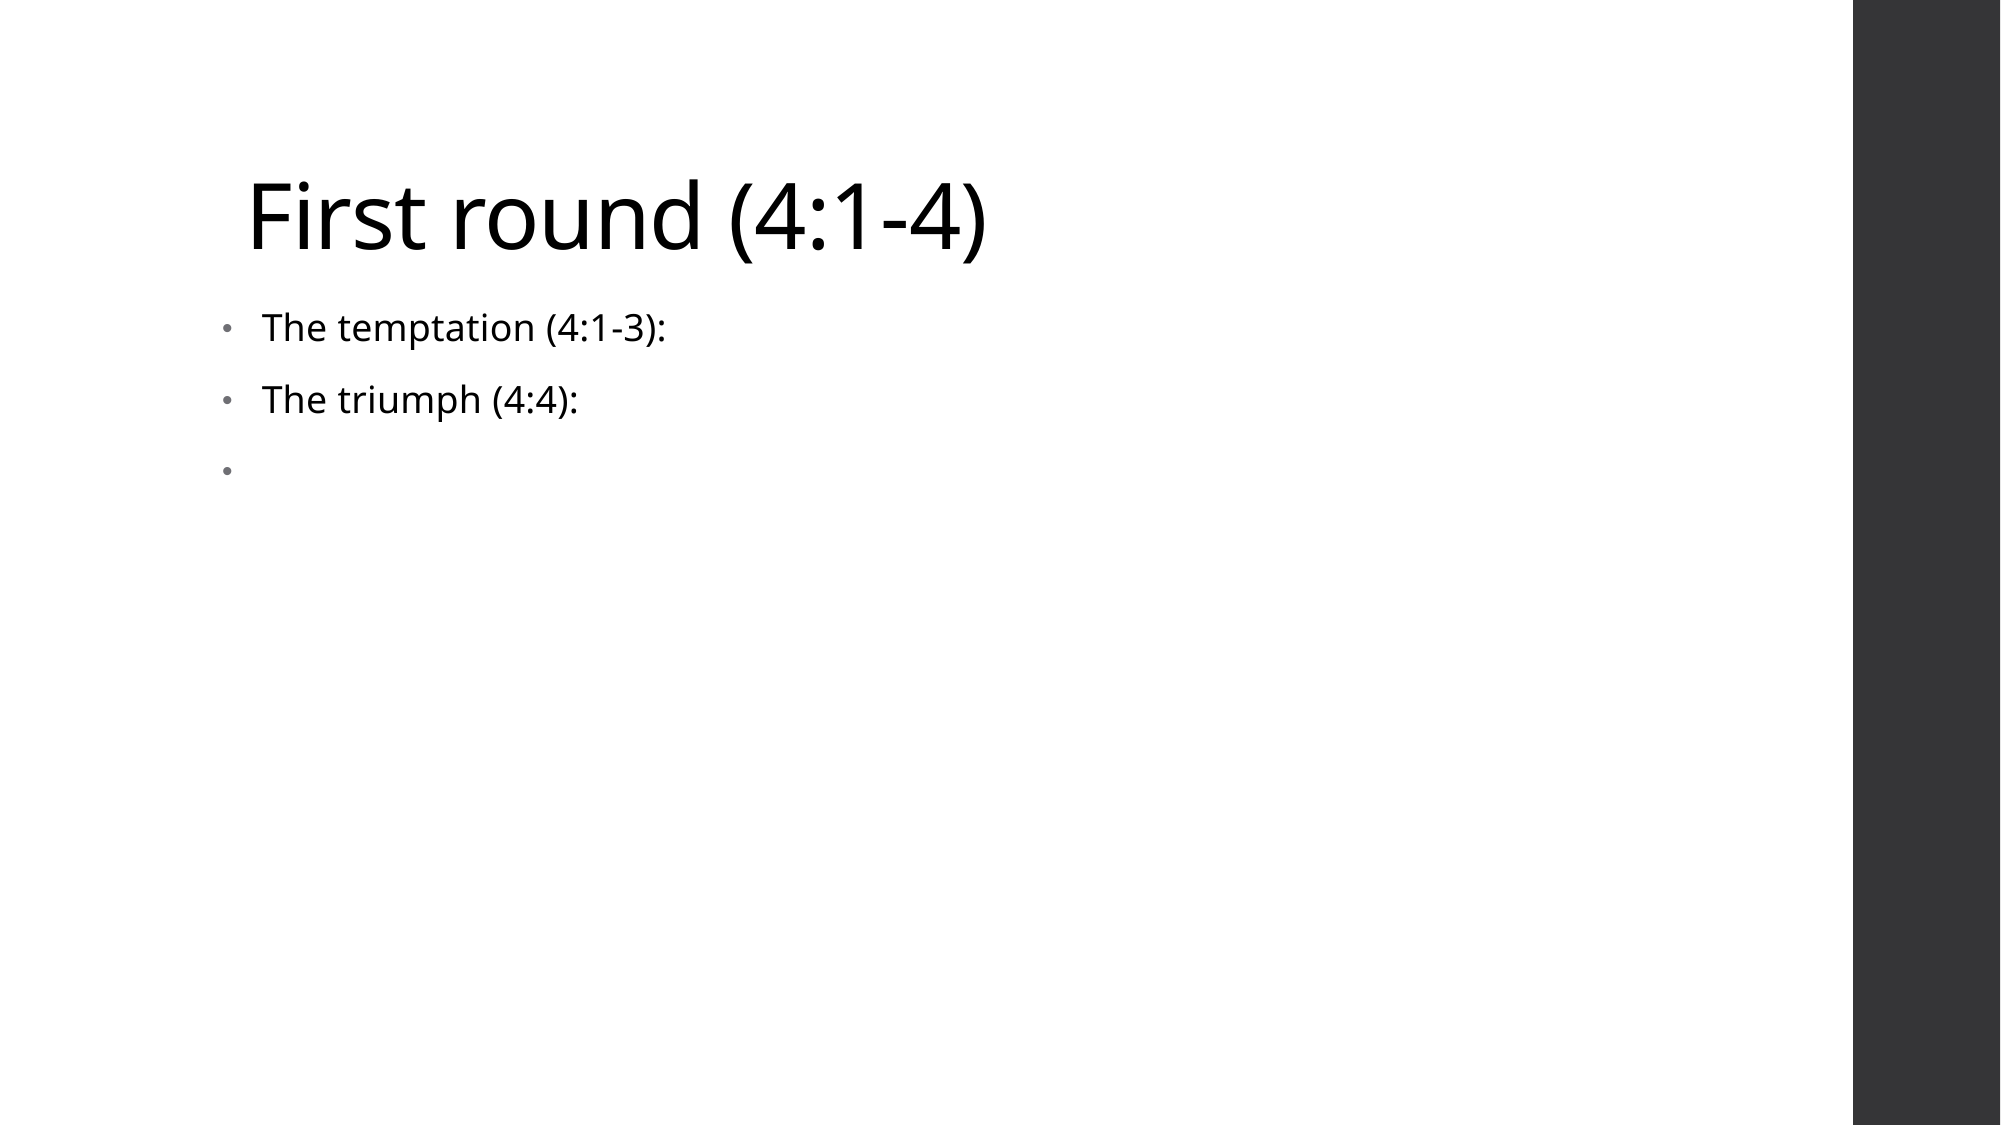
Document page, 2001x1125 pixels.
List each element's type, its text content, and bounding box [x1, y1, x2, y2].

list The temptation (4:1-3): The triumph (4:4): [206, 299, 1617, 1014]
title First round (4:1-4) [206, 60, 1797, 278]
